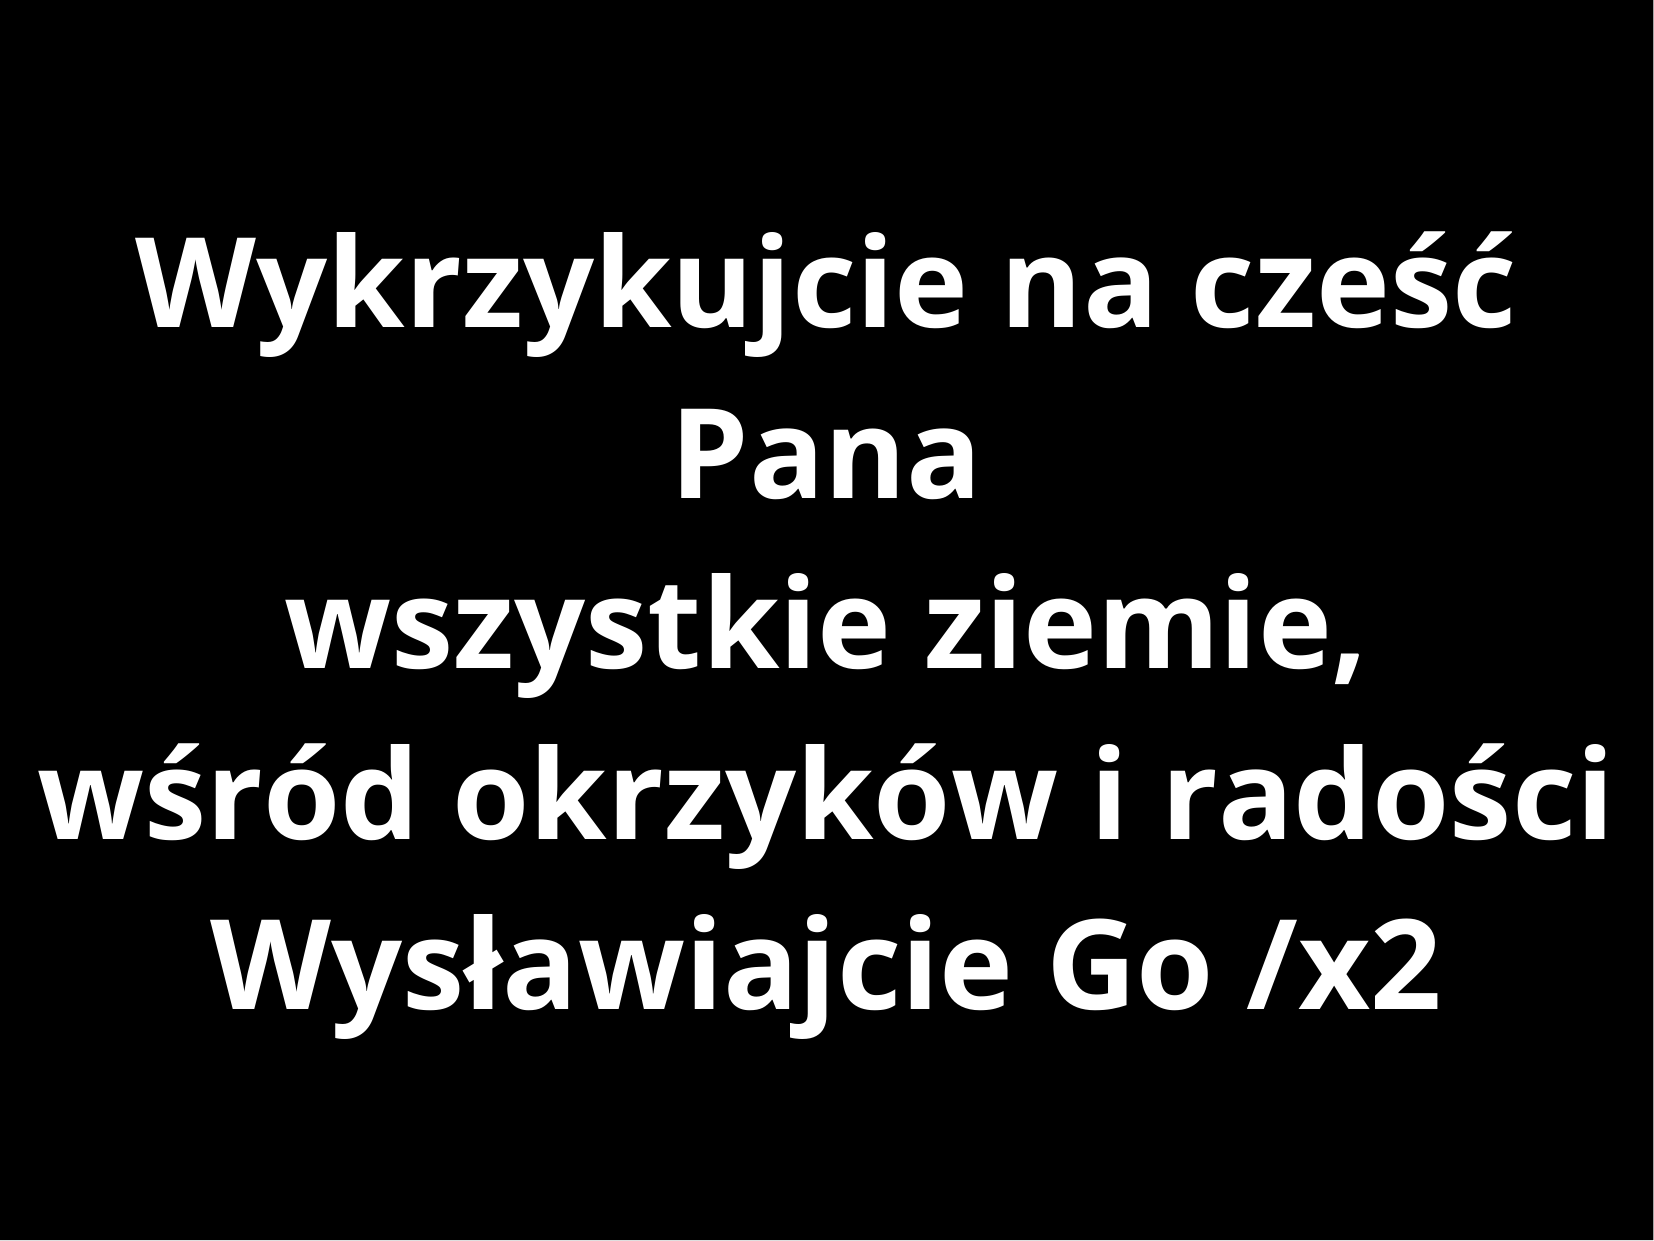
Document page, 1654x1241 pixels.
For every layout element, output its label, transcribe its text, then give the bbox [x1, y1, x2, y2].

title Wykrzykujcie na cześć Pana wszystkie ziemie, wśród okrzyków i radości Wysławiajcie Go /x2 [0, 0, 1654, 1241]
